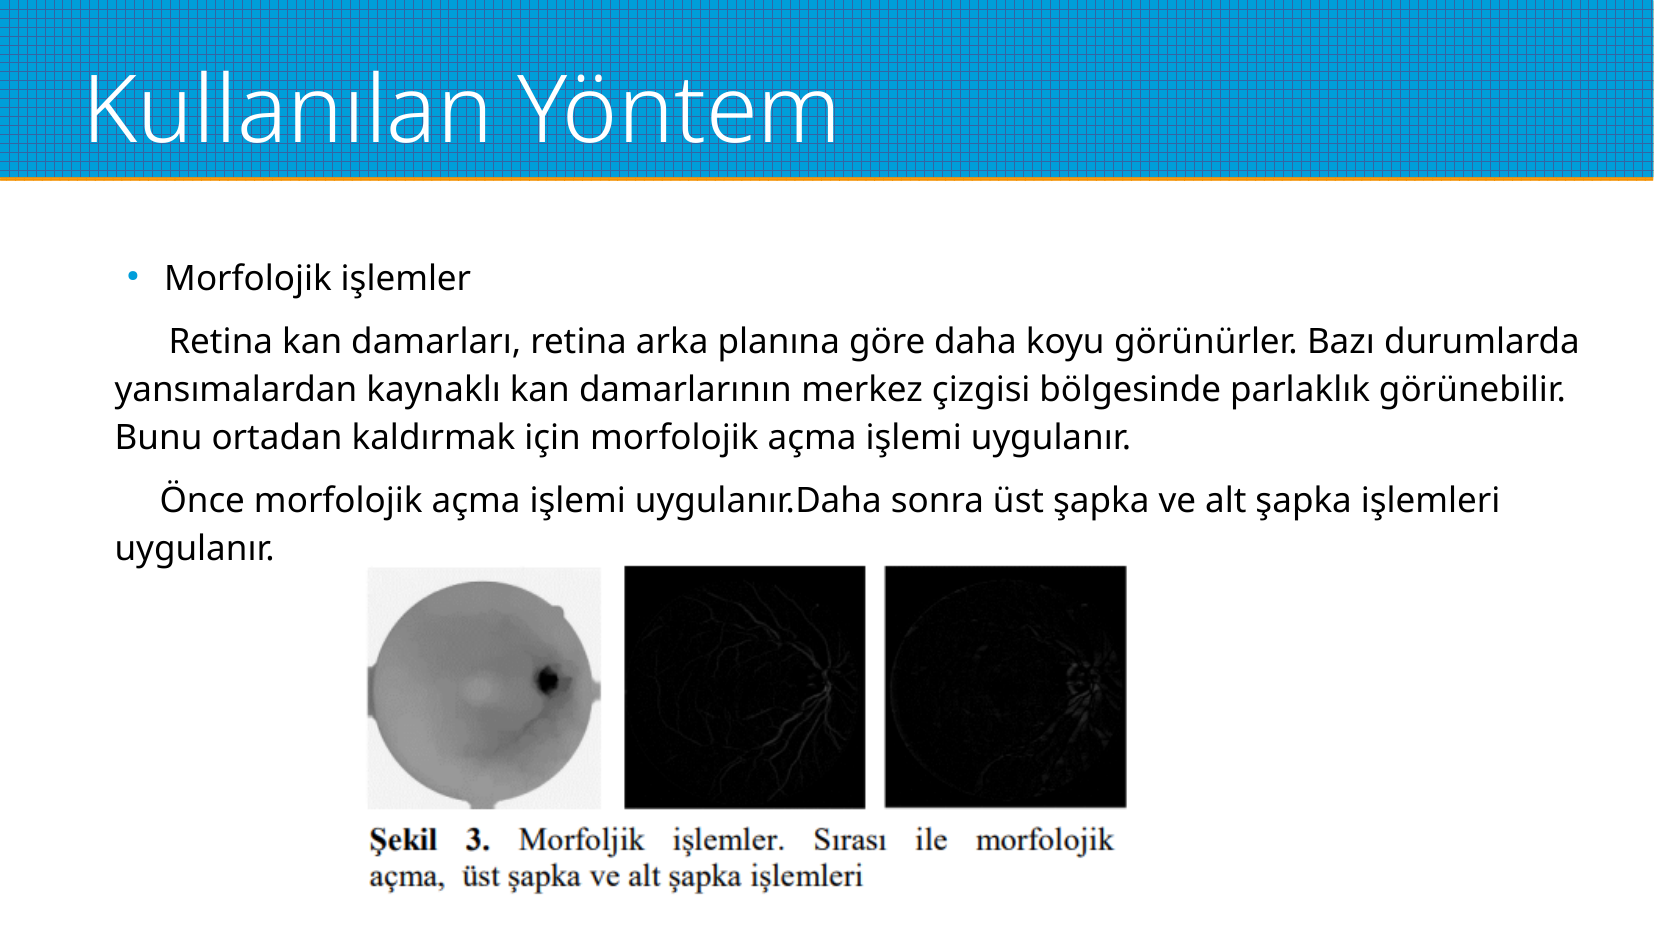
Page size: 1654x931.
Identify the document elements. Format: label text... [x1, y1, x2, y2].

picture [293, 560, 1152, 902]
list Morfolojik işlemler Retina kan damarları, retina arka planına göre daha koyu görünürler. Bazı durumlarda yansımalardan kaynaklı kan damarlarının merkez çizgisi bölgesinde parlaklık görünebilir. Bunu ortadan kaldırmak için morfolojik açma işlemi uygulanır. Önce morfolojik açma işlemi uygulanır.Daha sonra üst şapka ve alt şapka işlemleri uygulanır. [114, 252, 1595, 827]
title Kullanılan Yöntem [82, 14, 1571, 171]
